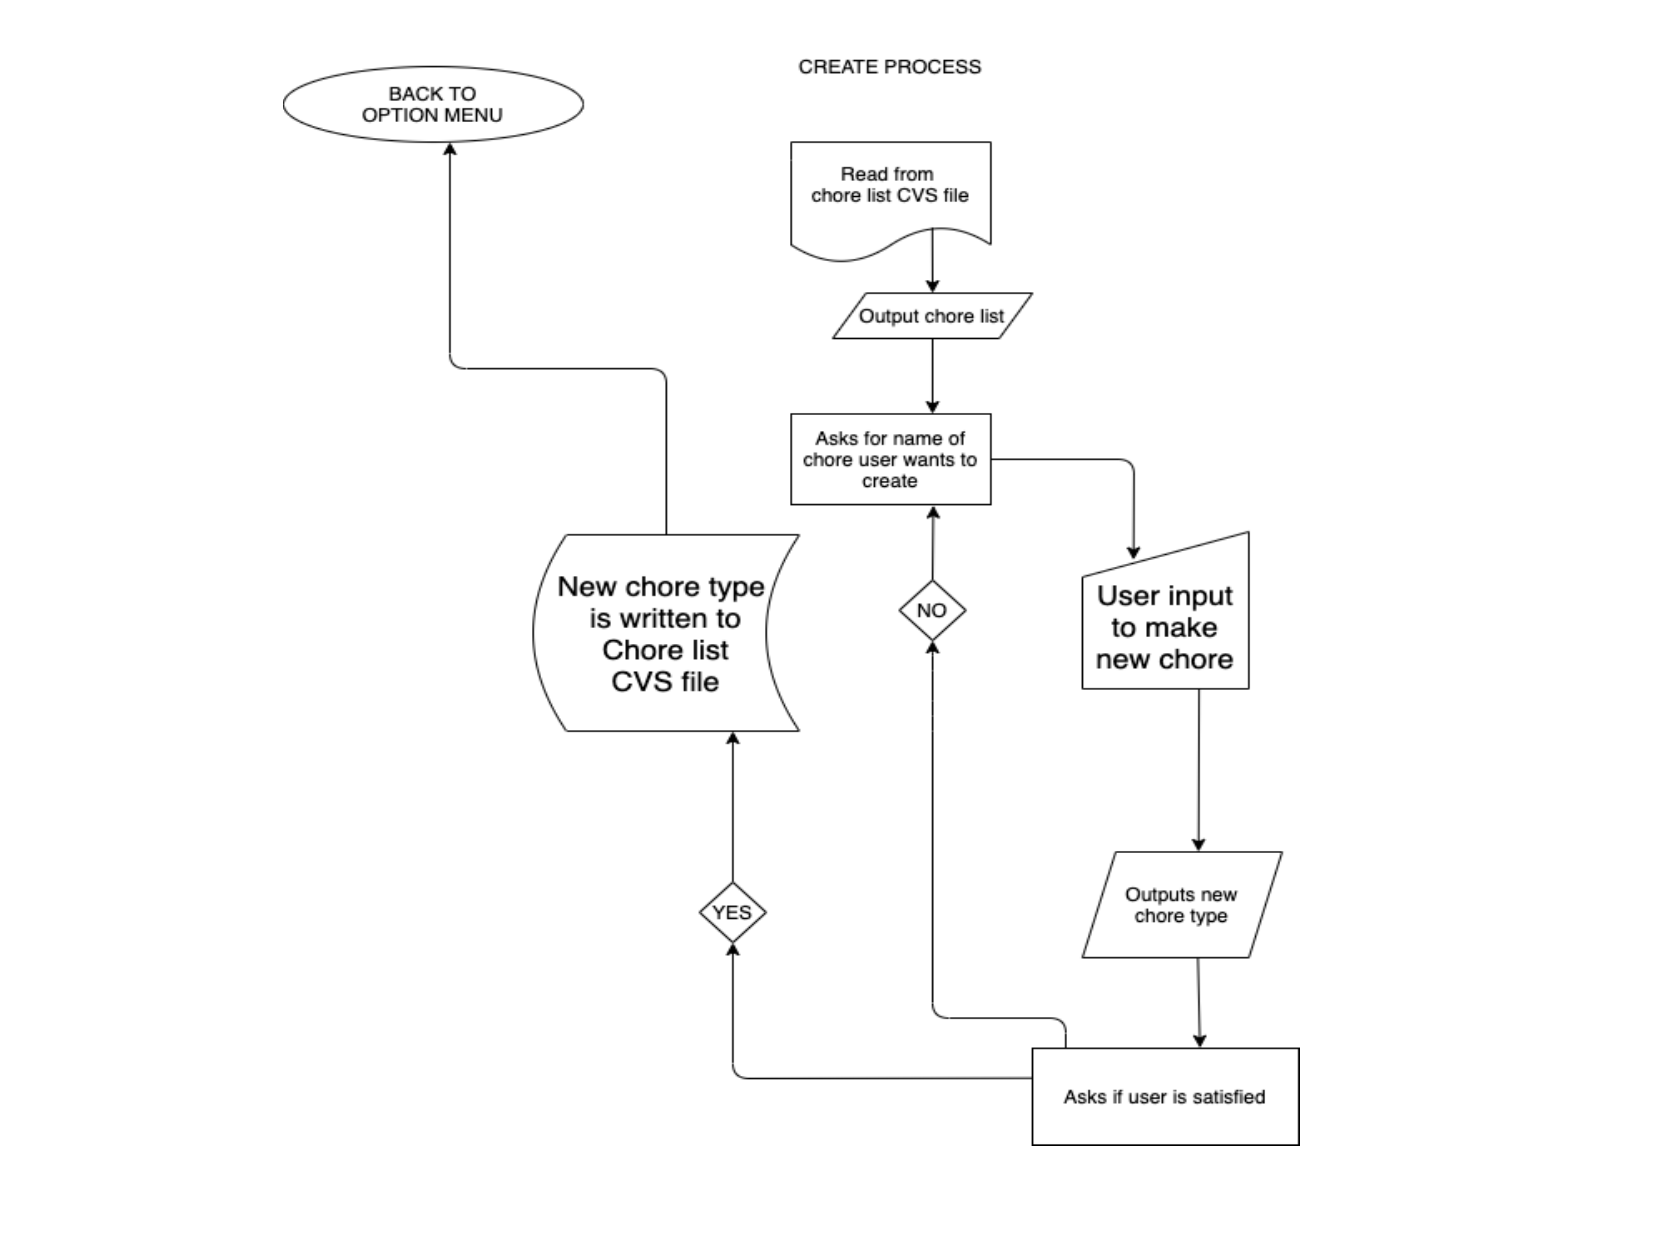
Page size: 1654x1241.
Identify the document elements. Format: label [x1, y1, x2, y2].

picture [283, 51, 1300, 1146]
